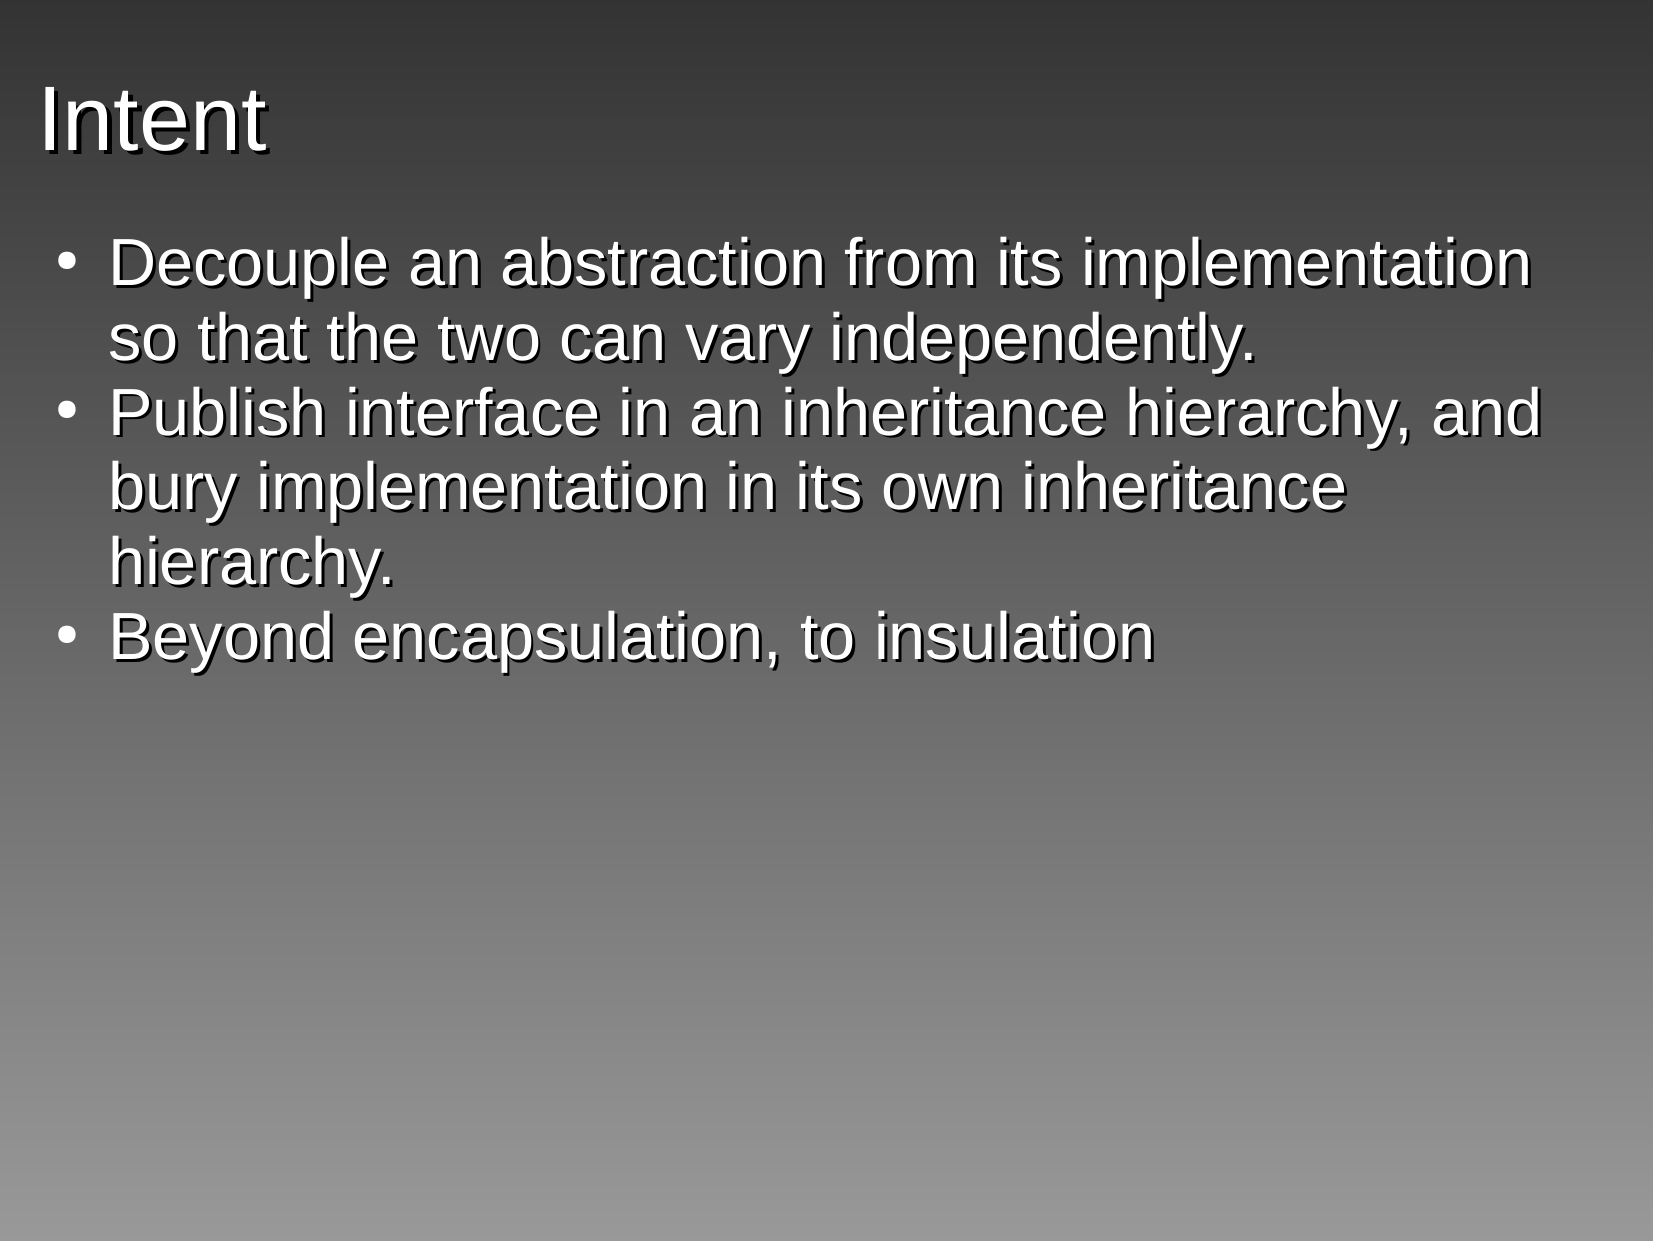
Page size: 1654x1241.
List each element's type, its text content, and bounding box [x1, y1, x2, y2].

list Decouple an abstraction from its implementation so that the two can vary independently. Publish interface in an inheritance hierarchy, and bury implementation in its own inheritance hierarchy. Beyond encapsulation, to insulation [37, 225, 1613, 1126]
title Intent [37, 49, 1613, 188]
